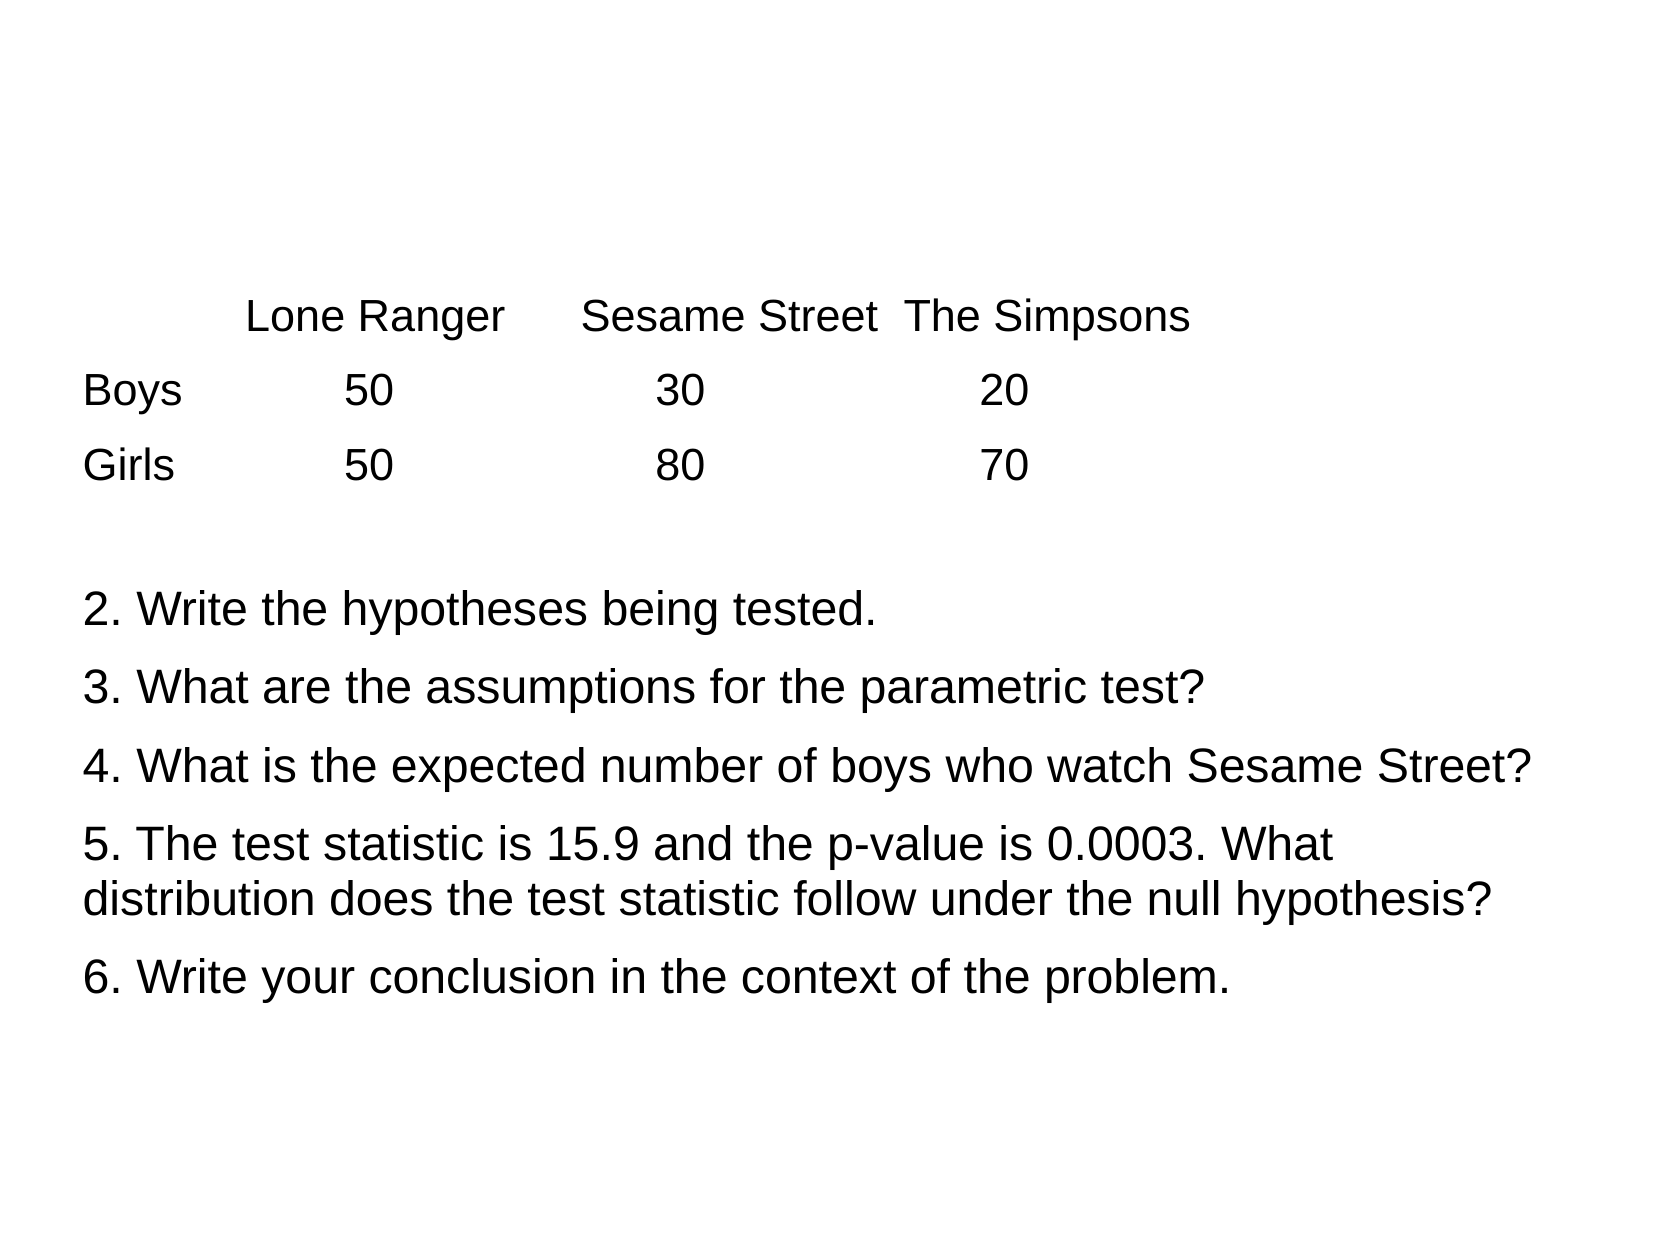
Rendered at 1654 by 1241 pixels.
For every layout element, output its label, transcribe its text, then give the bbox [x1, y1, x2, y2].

list Lone Ranger Sesame Street The Simpsons Boys 50 30 20 Girls 50 80 70 2. Write the hypotheses being tested. 3. What are the assumptions for the parametric test? 4. What is the expected number of boys who watch Sesame Street? 5. The test statistic is 15.9 and the p-value is 0.0003. What distribution does the test statistic follow under the null hypothesis? 6. Write your conclusion in the context of the problem. [82, 290, 1571, 1010]
